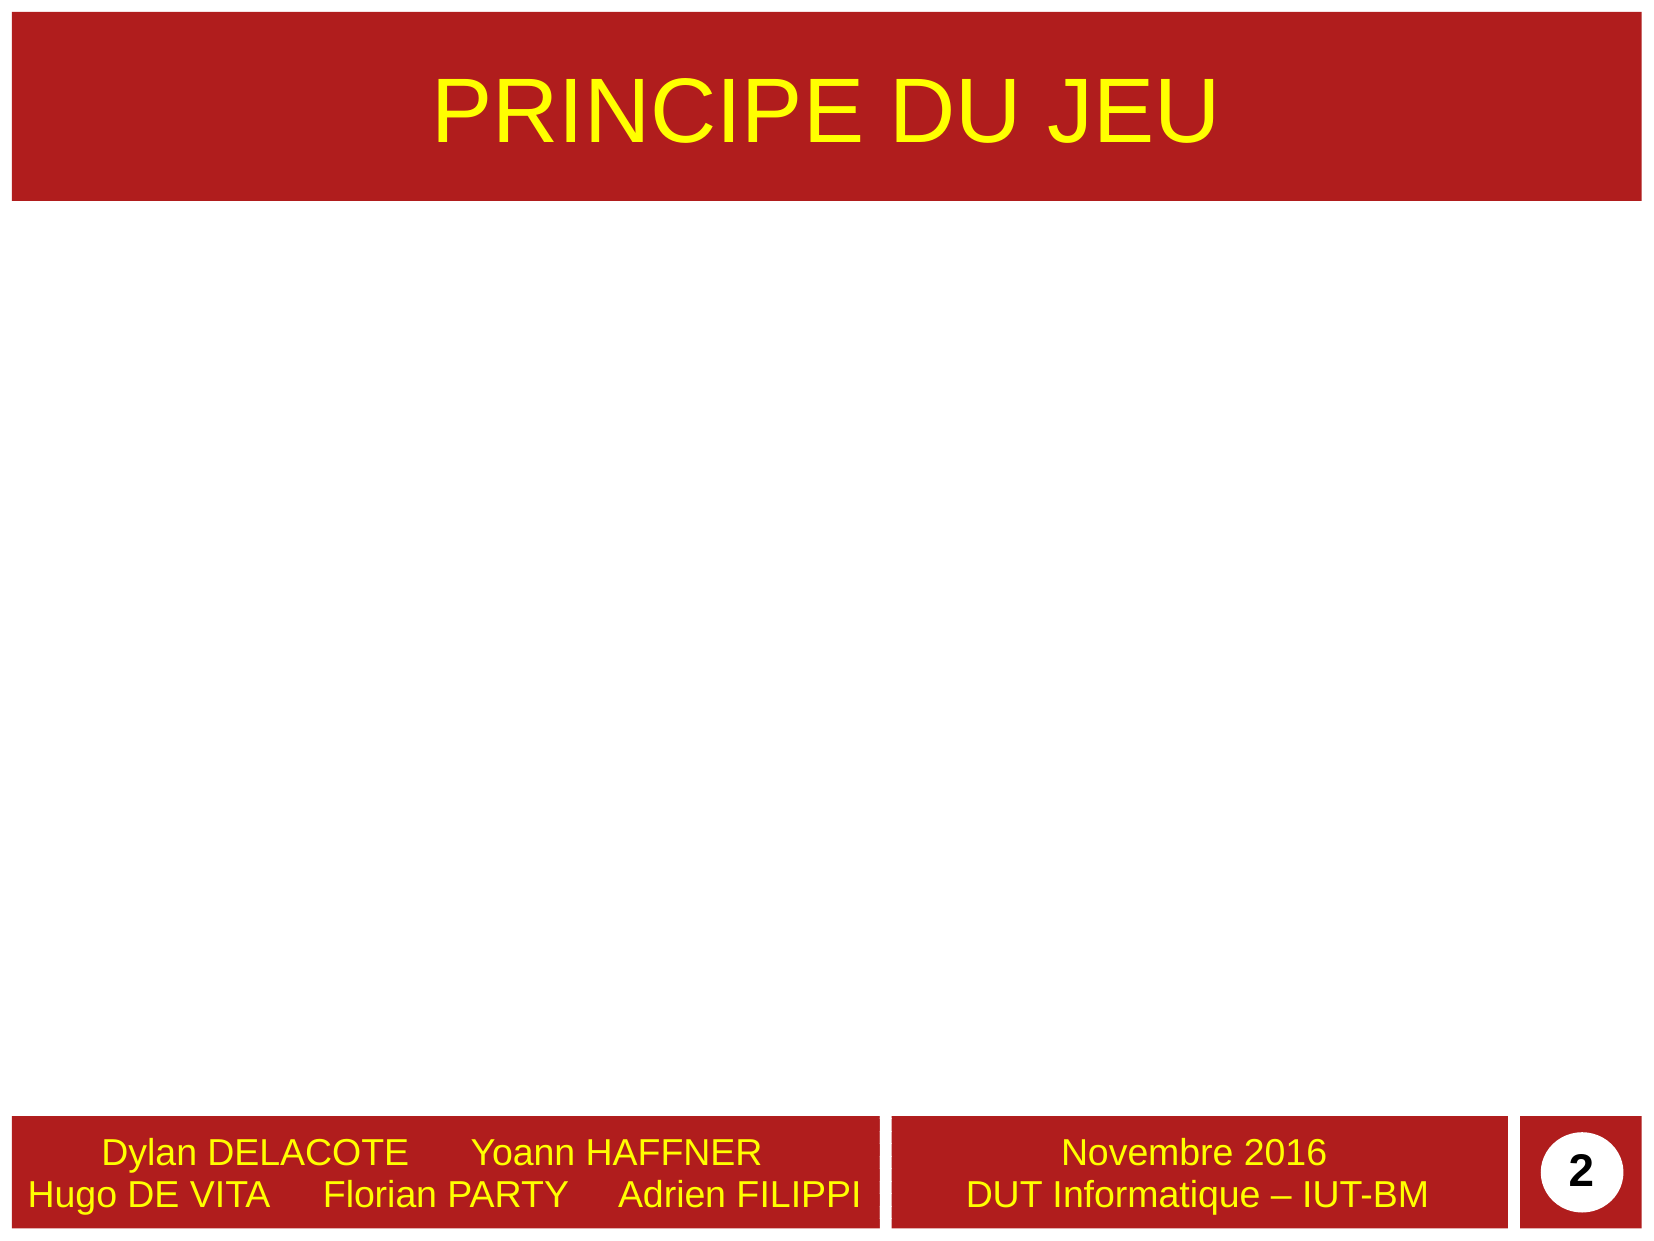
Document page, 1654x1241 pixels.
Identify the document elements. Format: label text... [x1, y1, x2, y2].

text_box Dylan DELACOTE Yoann HAFFNER Novembre 2016 Hugo DE VITA Florian PARTY Adrien FILIPPI DUT Informatique – IUT-BM [12, 1124, 879, 1241]
text_box Dylan DELACOTE Yoann HAFFNER Novembre 2016 Hugo DE VITA Florian PARTY Adrien FILIPPI DUT Informatique – IUT-BM [892, 1124, 1477, 1241]
text_box 2 [1553, 1137, 1607, 1204]
text_box [11, 11, 1642, 201]
text_box [11, 1110, 1642, 1241]
title PRINCIPE DU JEU [82, 31, 1571, 189]
